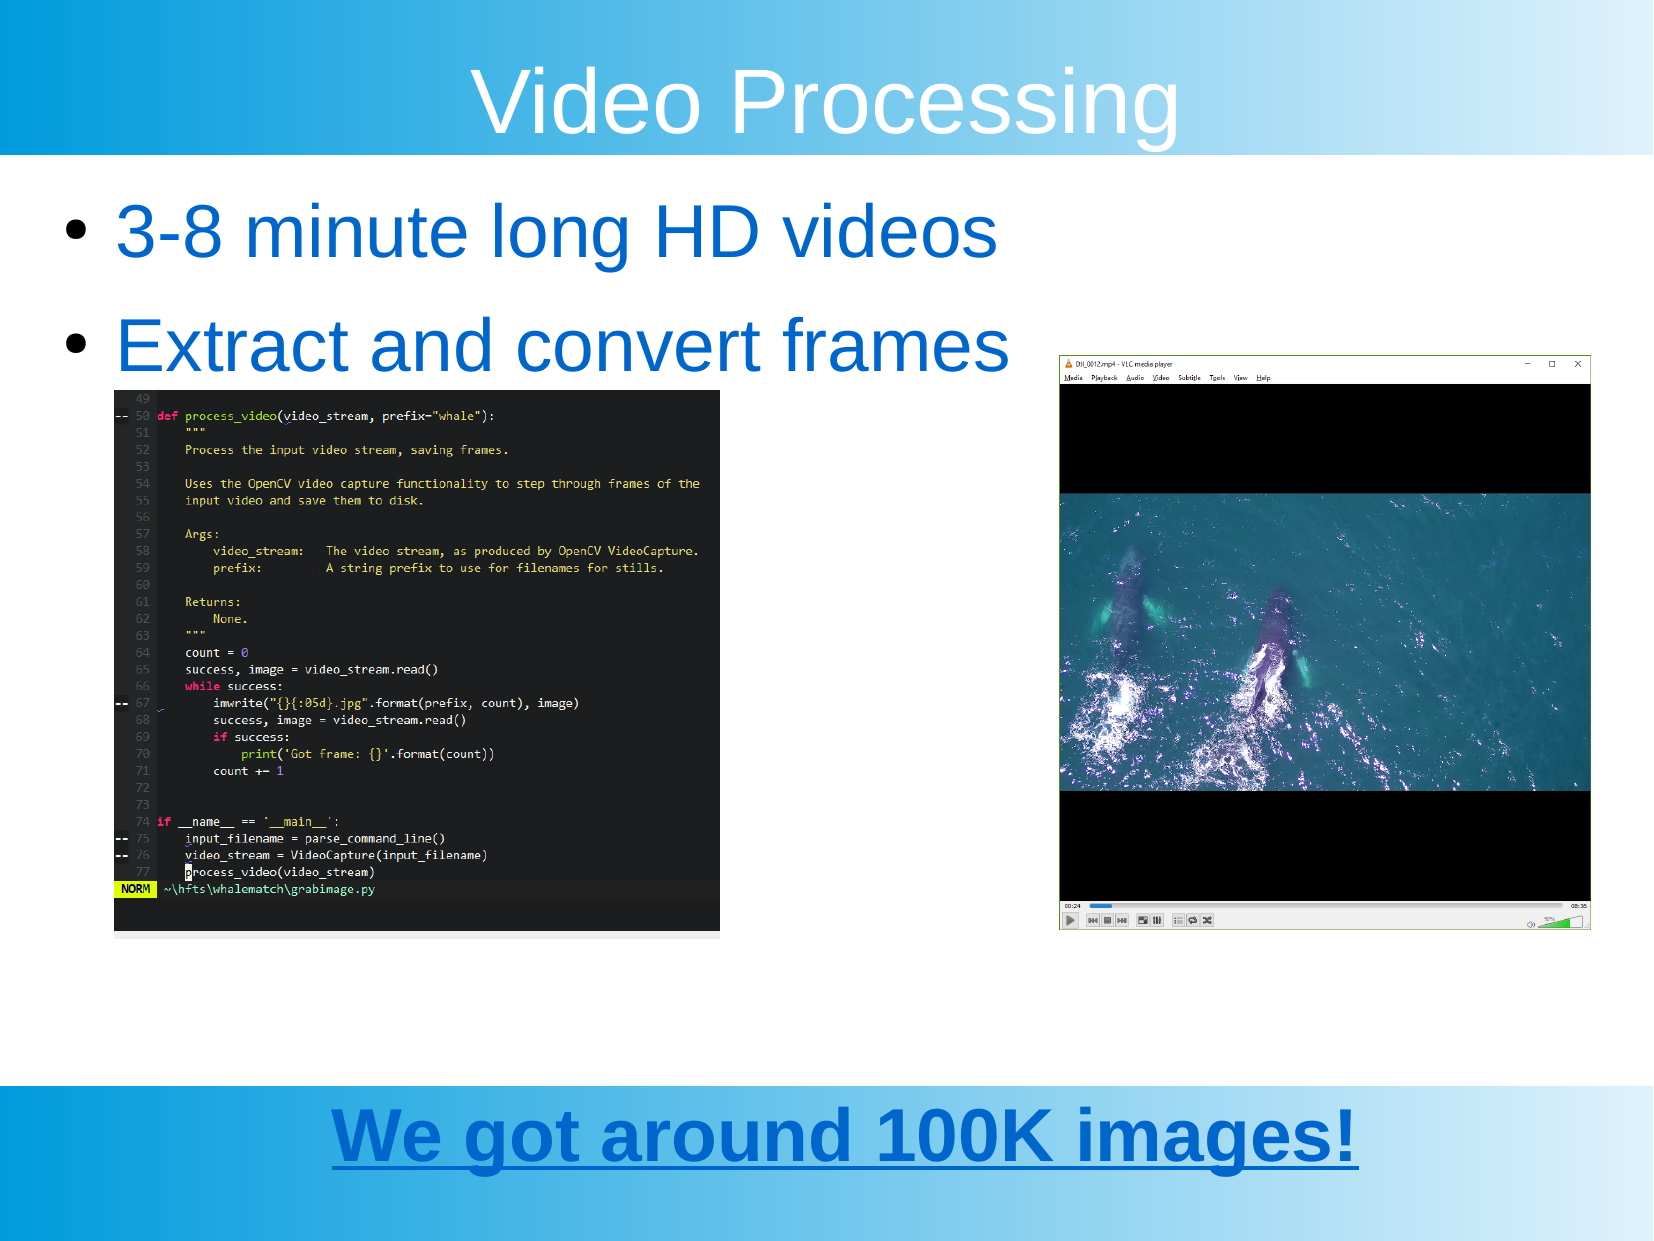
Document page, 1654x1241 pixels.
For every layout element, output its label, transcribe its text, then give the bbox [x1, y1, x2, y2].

title Video Processing [82, 49, 1571, 155]
picture [1059, 355, 1591, 931]
list 3-8 minute long HD videos Extract and convert frames We got around 100K images! [45, 189, 1576, 1021]
picture [114, 390, 721, 939]
